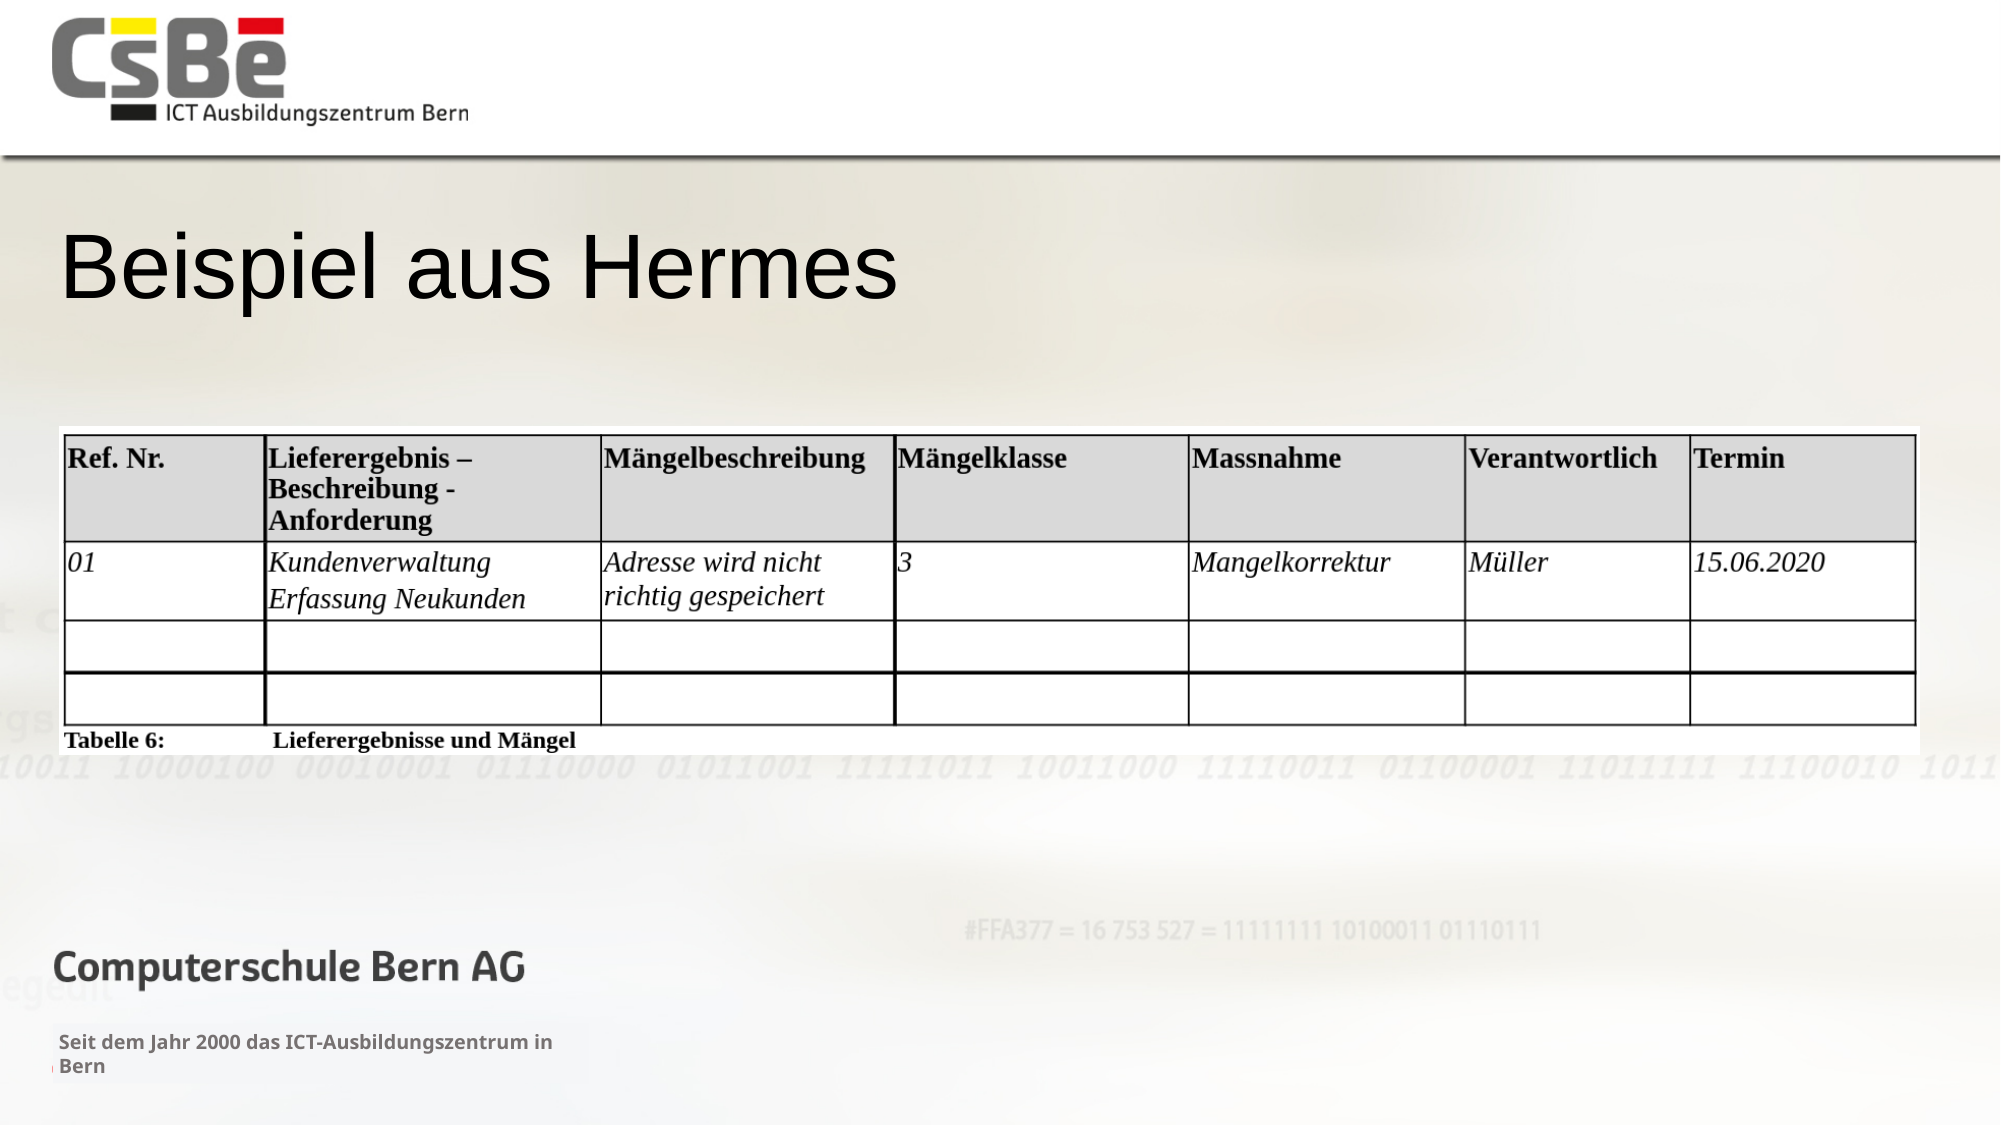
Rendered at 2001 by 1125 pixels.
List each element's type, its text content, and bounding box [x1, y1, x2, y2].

list Beispiel aus Hermes [59, 206, 1920, 355]
picture [0, 0, 2001, 1125]
